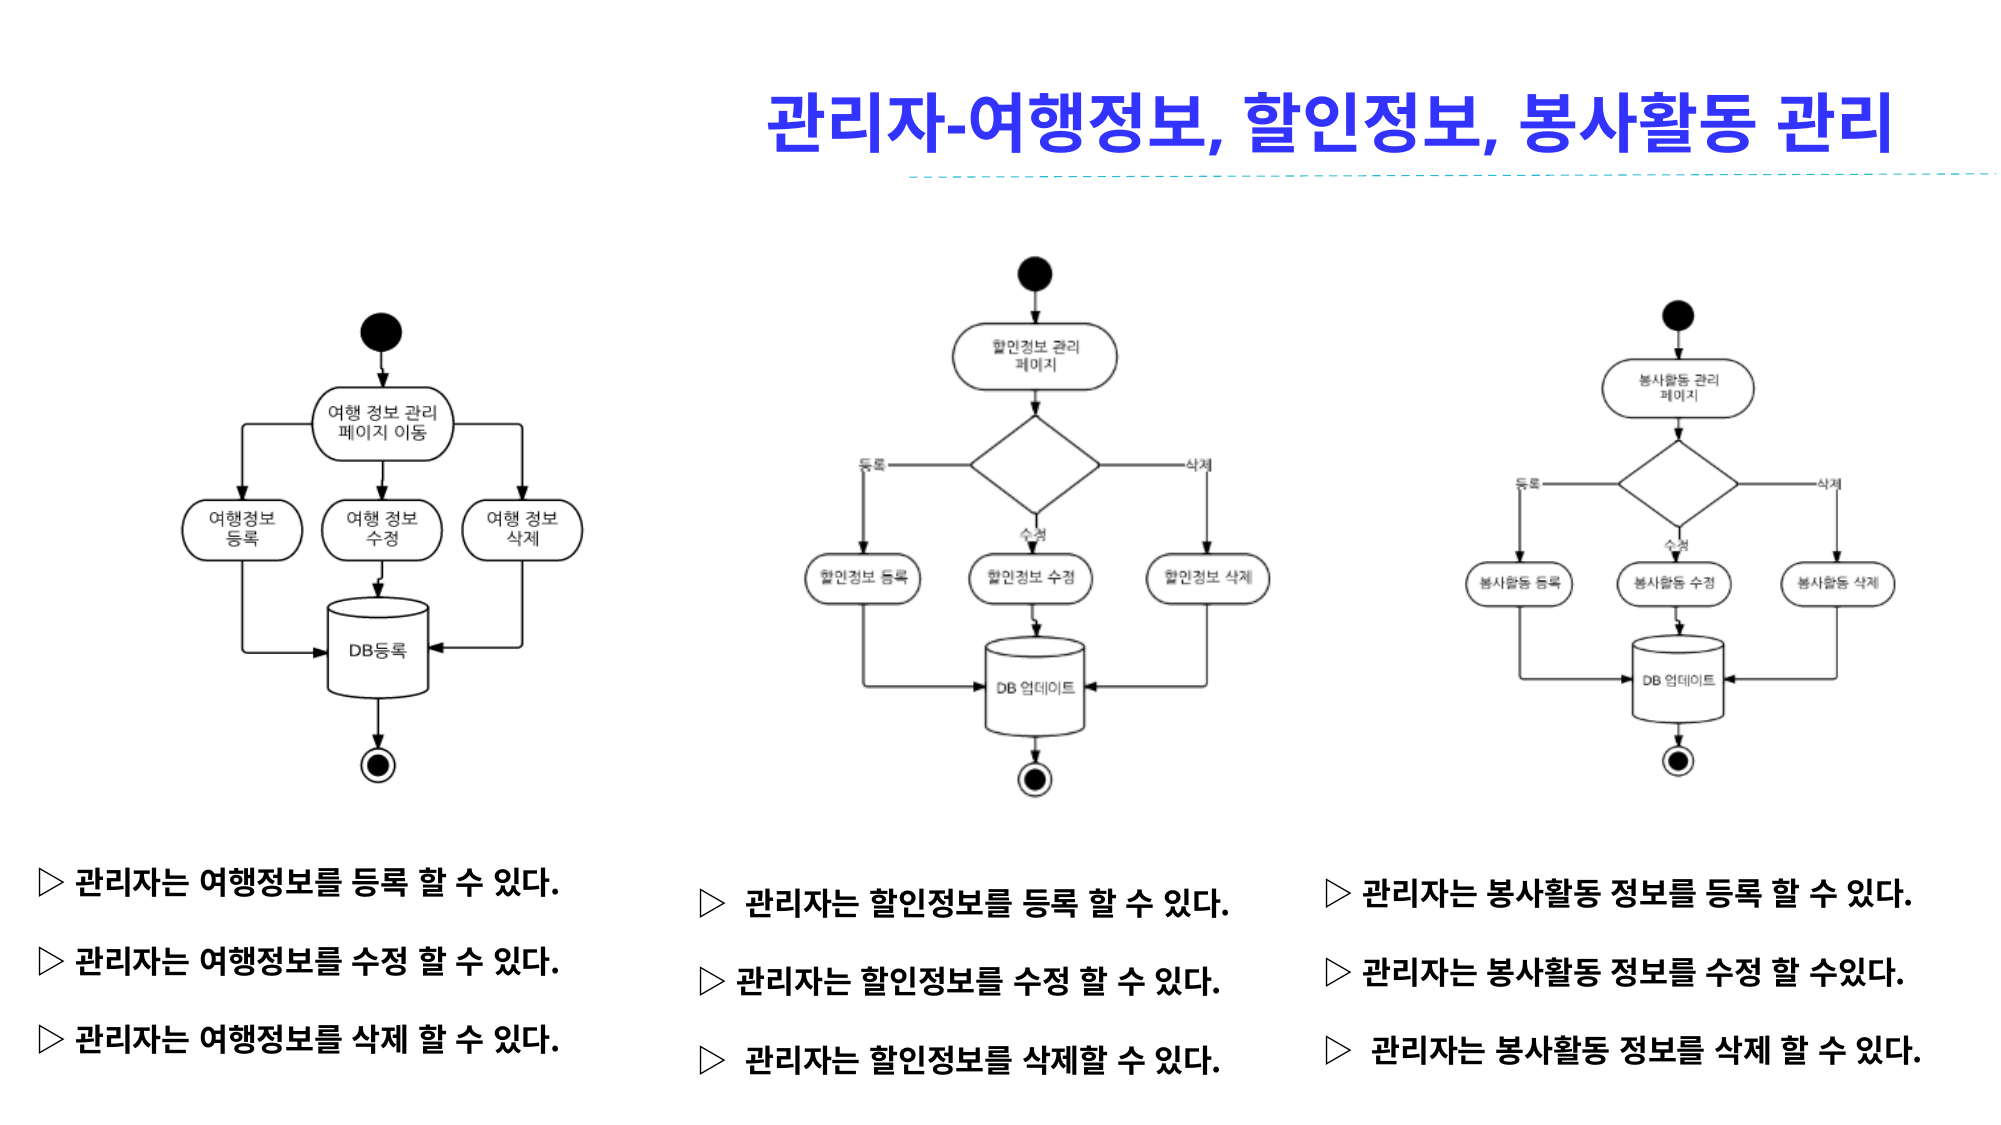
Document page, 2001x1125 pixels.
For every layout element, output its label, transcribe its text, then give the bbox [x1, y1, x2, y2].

picture [767, 212, 1323, 852]
picture [1405, 242, 1938, 792]
title ▷ 관리자는 할인정보를 등록 할 수 있다. ▷ 관리자는 할인정보를 수정 할 수 있다. ▷ 관리자는 할인정보를 삭제할 수 있다. [696, 862, 1322, 1078]
picture [177, 304, 591, 792]
title ▷ 관리자는 여행정보를 등록 할 수 있다. ▷ 관리자는 여행정보를 수정 할 수 있다. ▷ 관리자는 여행정보를 삭제 할 수 있다. [35, 845, 662, 1125]
title ▷ 관리자는 봉사활동 정보를 등록 할 수 있다. ▷ 관리자는 봉사활동 정보를 수정 할 수있다. ▷ 관리자는 봉사활동 정보를 삭제 할 수 있다. [1322, 852, 1985, 1069]
text_box 관리자-여행정보, 할인정보, 봉사활동 관리 [751, 27, 1912, 178]
